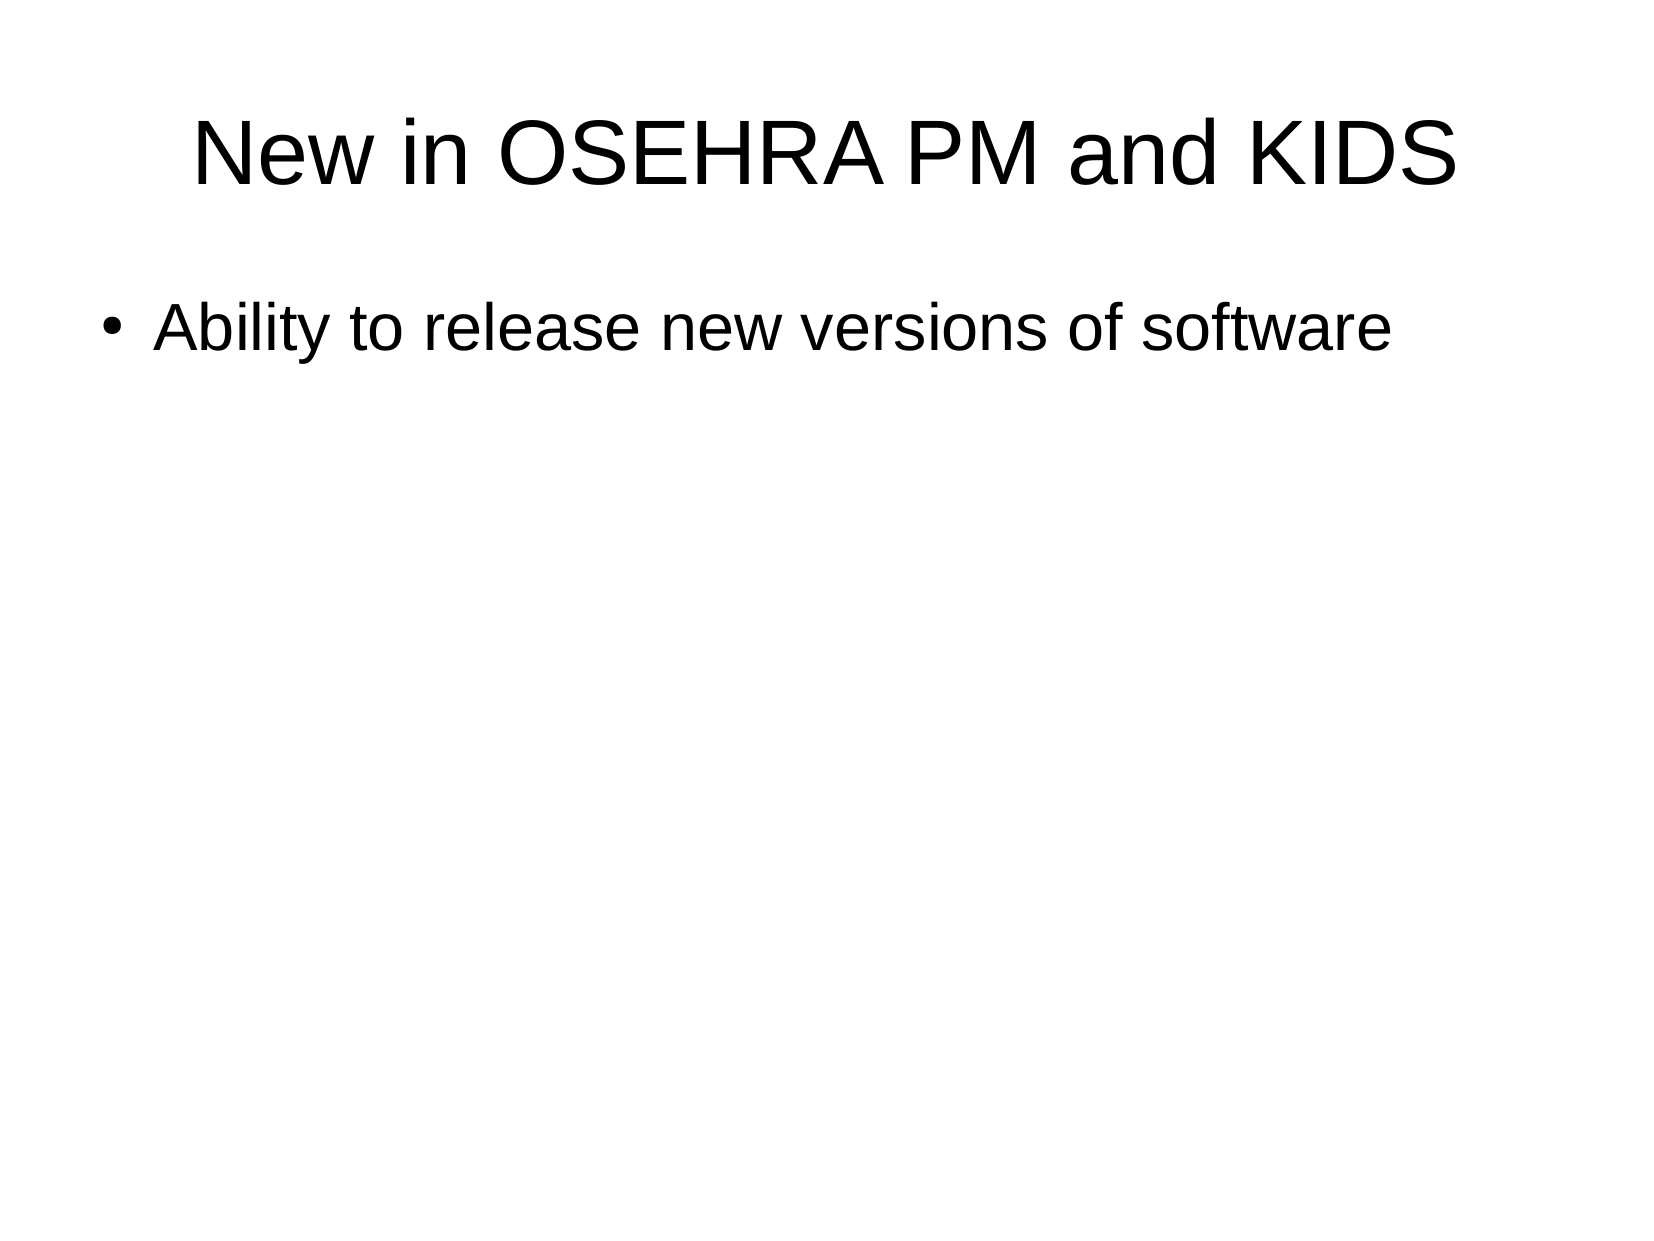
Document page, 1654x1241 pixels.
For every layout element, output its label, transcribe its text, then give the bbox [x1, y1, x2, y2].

list Ability to release new versions of software [82, 290, 1571, 1010]
title New in OSEHRA PM and KIDS [82, 49, 1571, 257]
